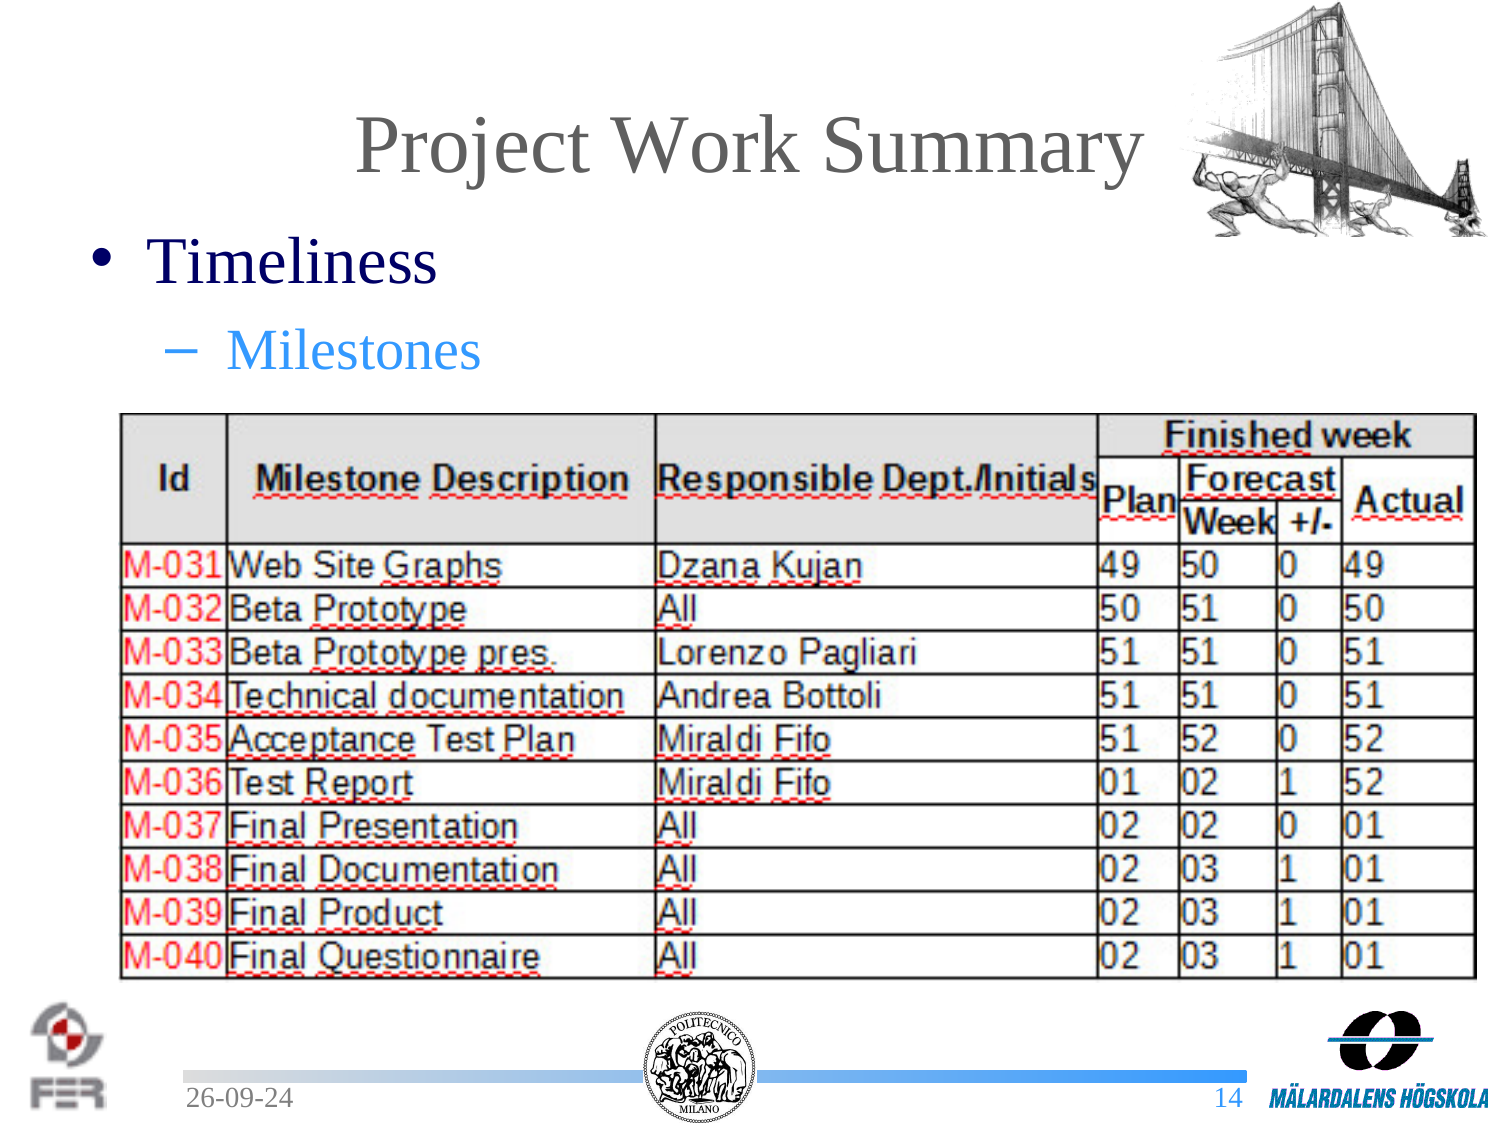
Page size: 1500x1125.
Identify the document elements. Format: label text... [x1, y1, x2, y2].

text_box 14-01-09 [171, 1070, 396, 1114]
picture [1368, 1093, 1374, 1104]
title Project Work Summary [75, 45, 1175, 209]
picture [1454, 1091, 1459, 1108]
picture [118, 413, 1477, 983]
picture [1175, 0, 1488, 237]
picture [643, 1011, 757, 1123]
picture [1269, 1011, 1488, 1108]
list Timeliness Milestones [75, 209, 1426, 952]
picture [1435, 1096, 1441, 1104]
text_box <numero> [1186, 1070, 1258, 1114]
picture [29, 987, 107, 1125]
